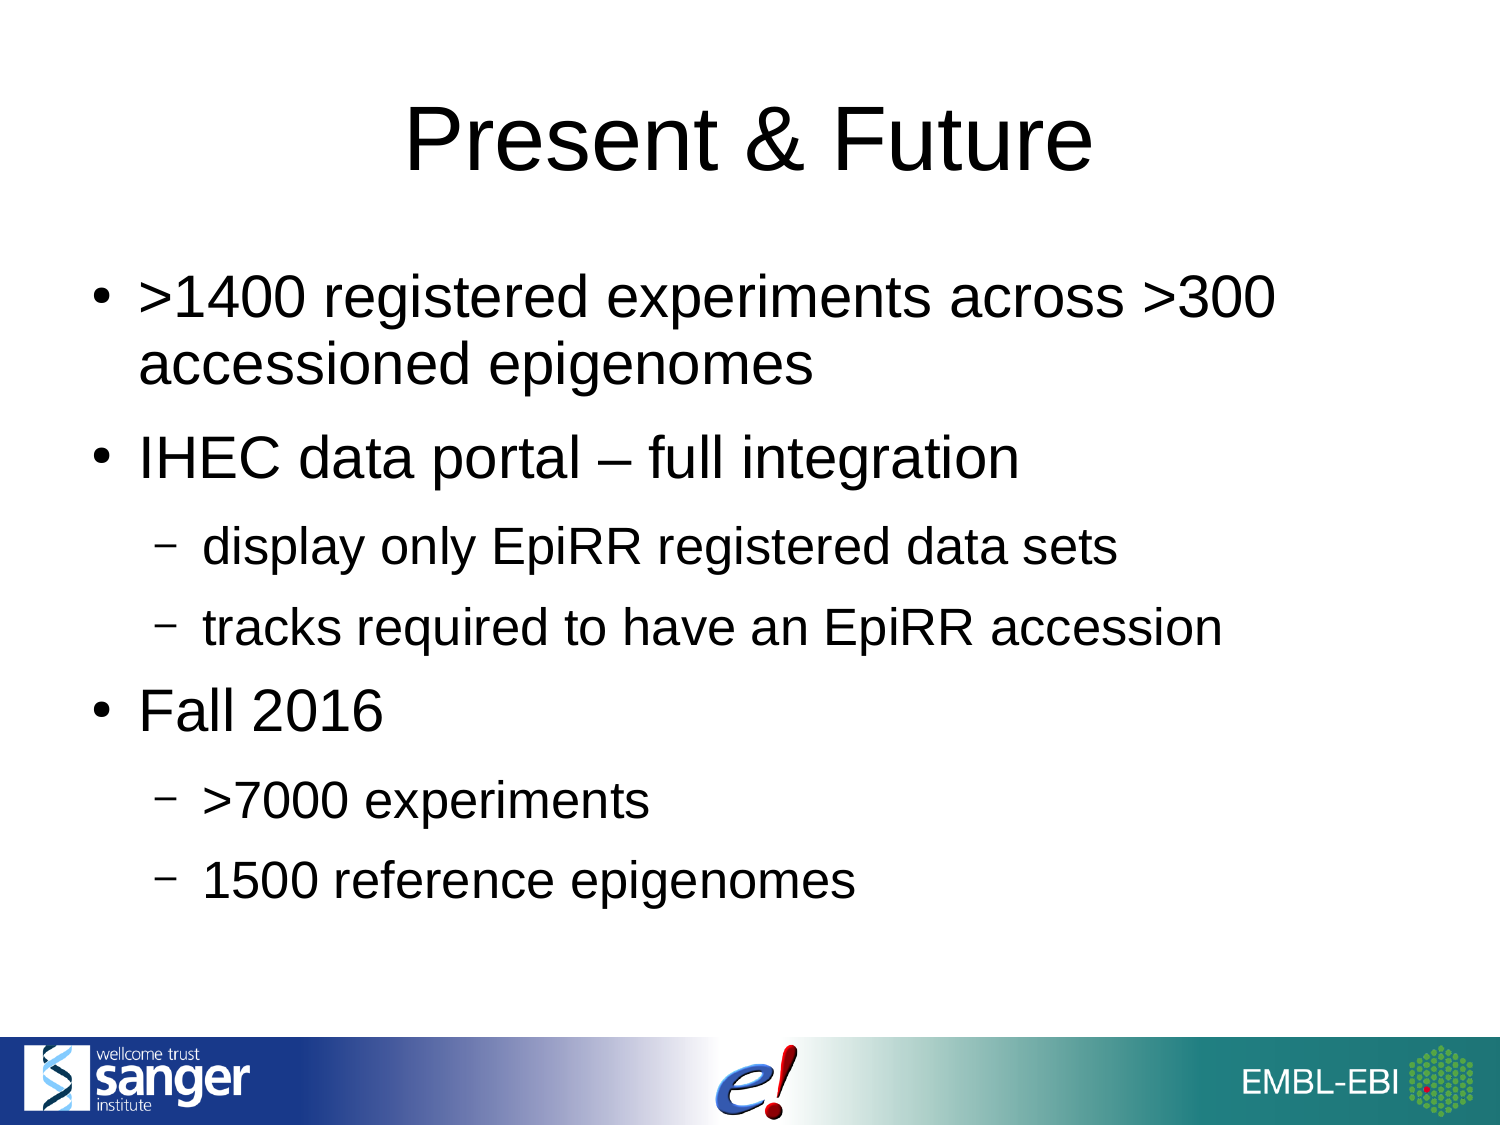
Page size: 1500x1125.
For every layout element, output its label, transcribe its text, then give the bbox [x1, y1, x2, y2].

list >1400 registered experiments across >300 accessioned epigenomes IHEC data portal – full integration display only EpiRR registered data sets tracks required to have an EpiRR accession Fall 2016 >7000 experiments 1500 reference epigenomes [75, 263, 1395, 916]
title Present & Future [75, 44, 1425, 233]
picture [0, 1037, 1500, 1125]
